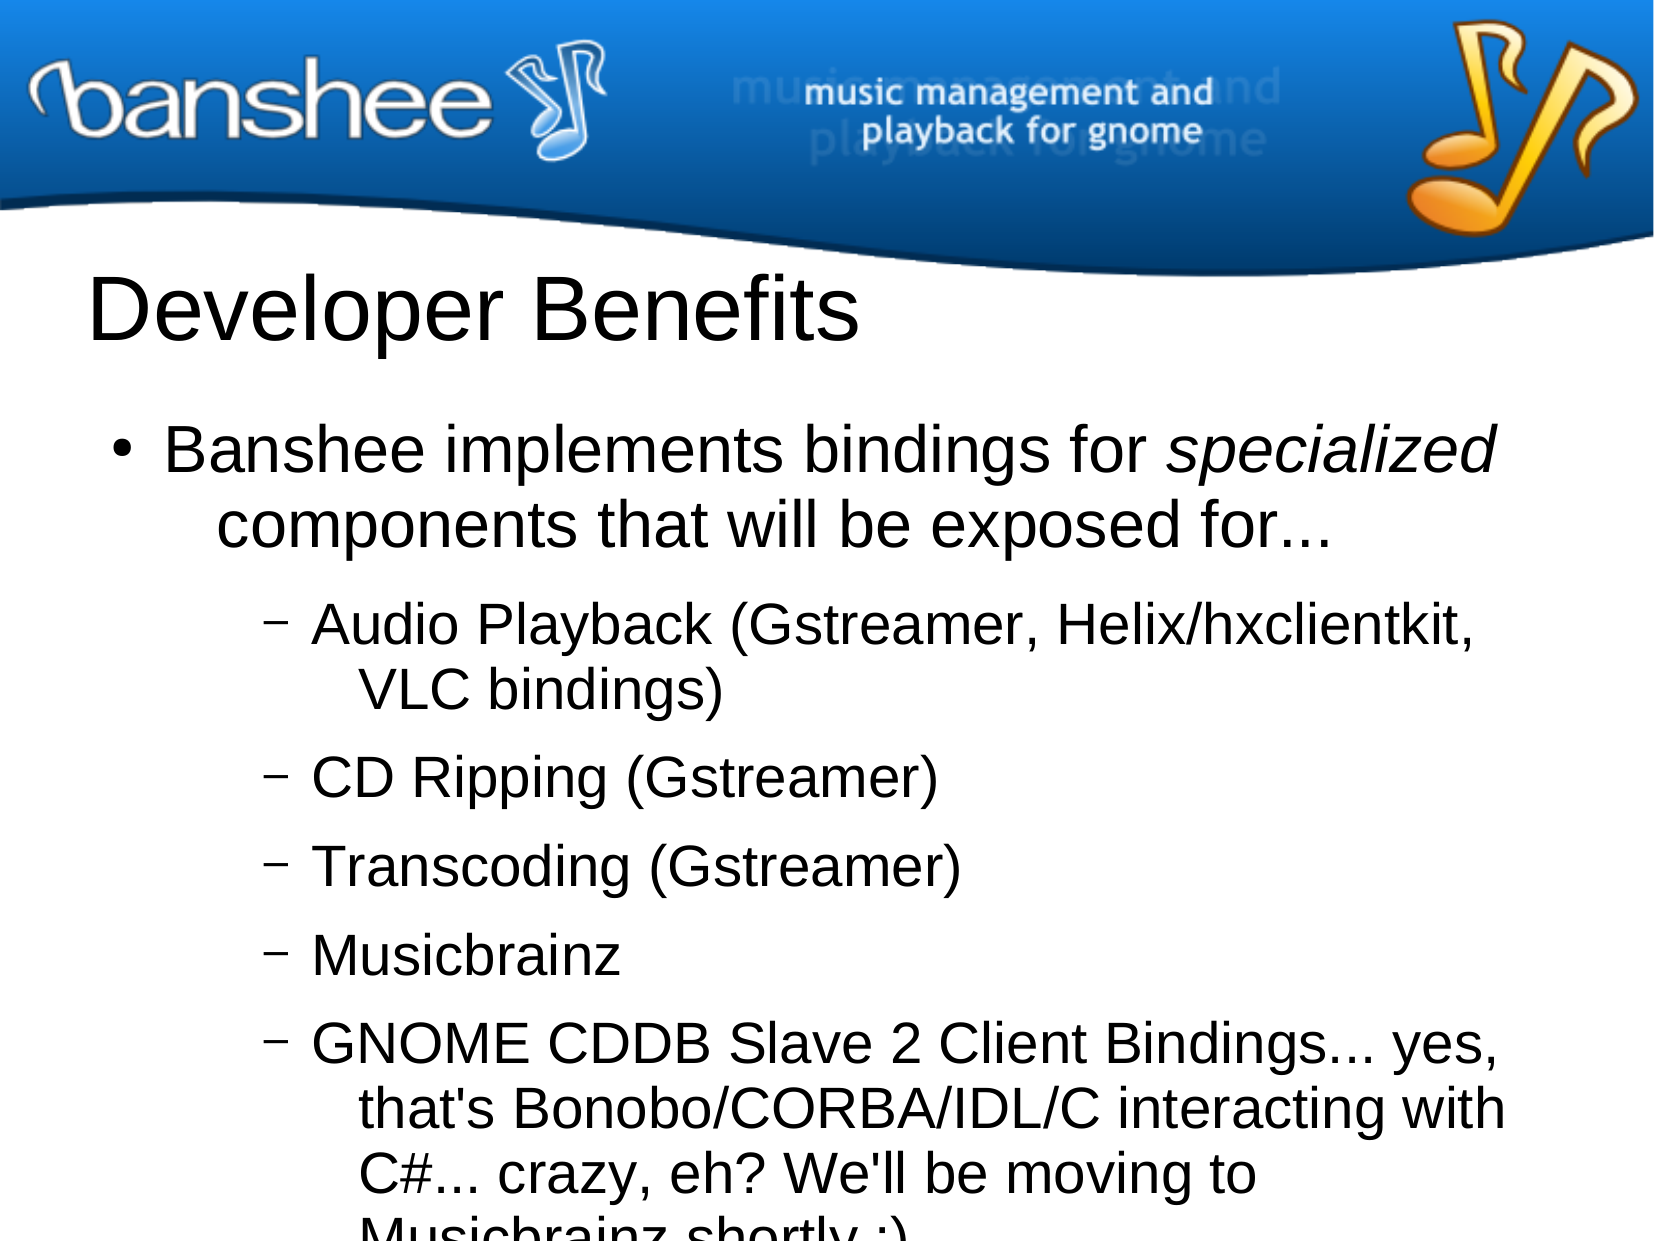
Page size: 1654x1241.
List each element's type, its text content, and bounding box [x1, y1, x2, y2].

title Developer Benefits [86, 205, 1576, 413]
picture [0, 0, 1654, 290]
list Banshee implements bindings for specialized components that will be exposed for... Audio Playback (Gstreamer, Helix/hxclientkit, VLC bindings) CD Ripping (Gstreamer) Transcoding (Gstreamer) Musicbrainz GNOME CDDB Slave 2 Client Bindings... yes, that's Bonobo/CORBA/IDL/C interacting with C#... crazy, eh? We'll be moving to Musicbrainz shortly ;) [75, 412, 1564, 1231]
